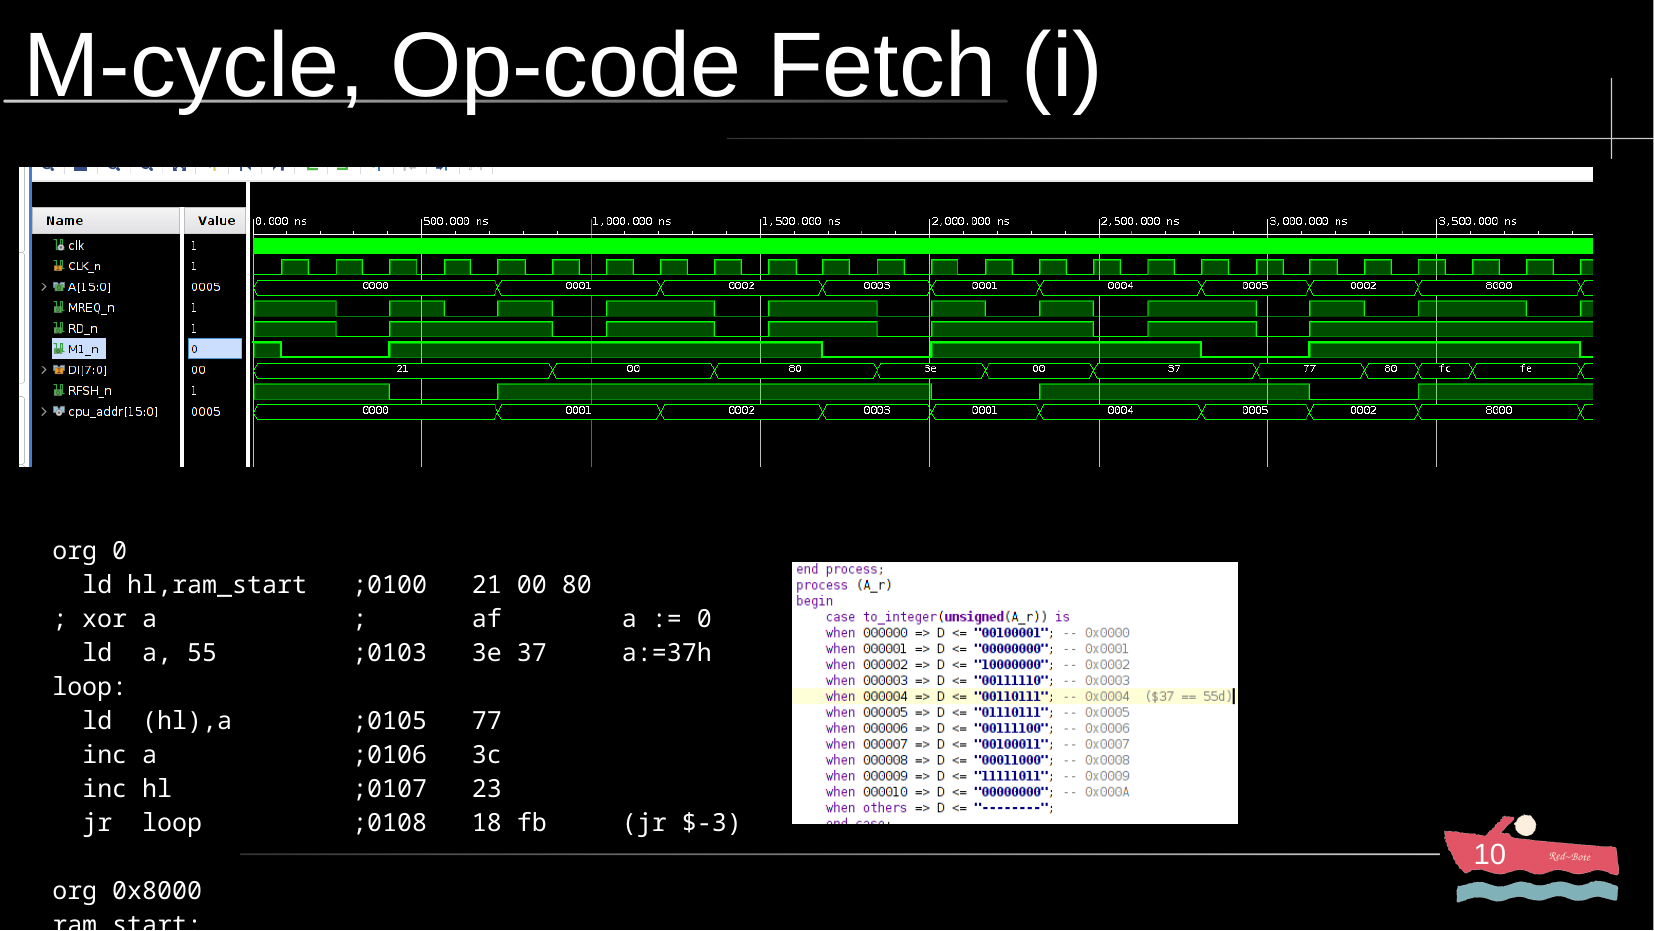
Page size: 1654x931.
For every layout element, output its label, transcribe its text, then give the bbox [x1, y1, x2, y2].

title M-cycle, Op-code Fetch (i) [23, 11, 1589, 119]
text_box org 0 ld hl,ram_start ;0100 21 00 80 ; xor a ; af a := 0 ld a, 55 ;0103 3e 37 a:=37h loop: ld (hl),a ;0105 77 inc a ;0106 3c inc hl ;0107 23 jr loop ;0108 18 fb (jr $-3) org 0x8000 ram_start: db 00 [37, 525, 788, 865]
picture [19, 167, 1593, 467]
picture [1440, 807, 1625, 908]
picture [792, 562, 1238, 824]
